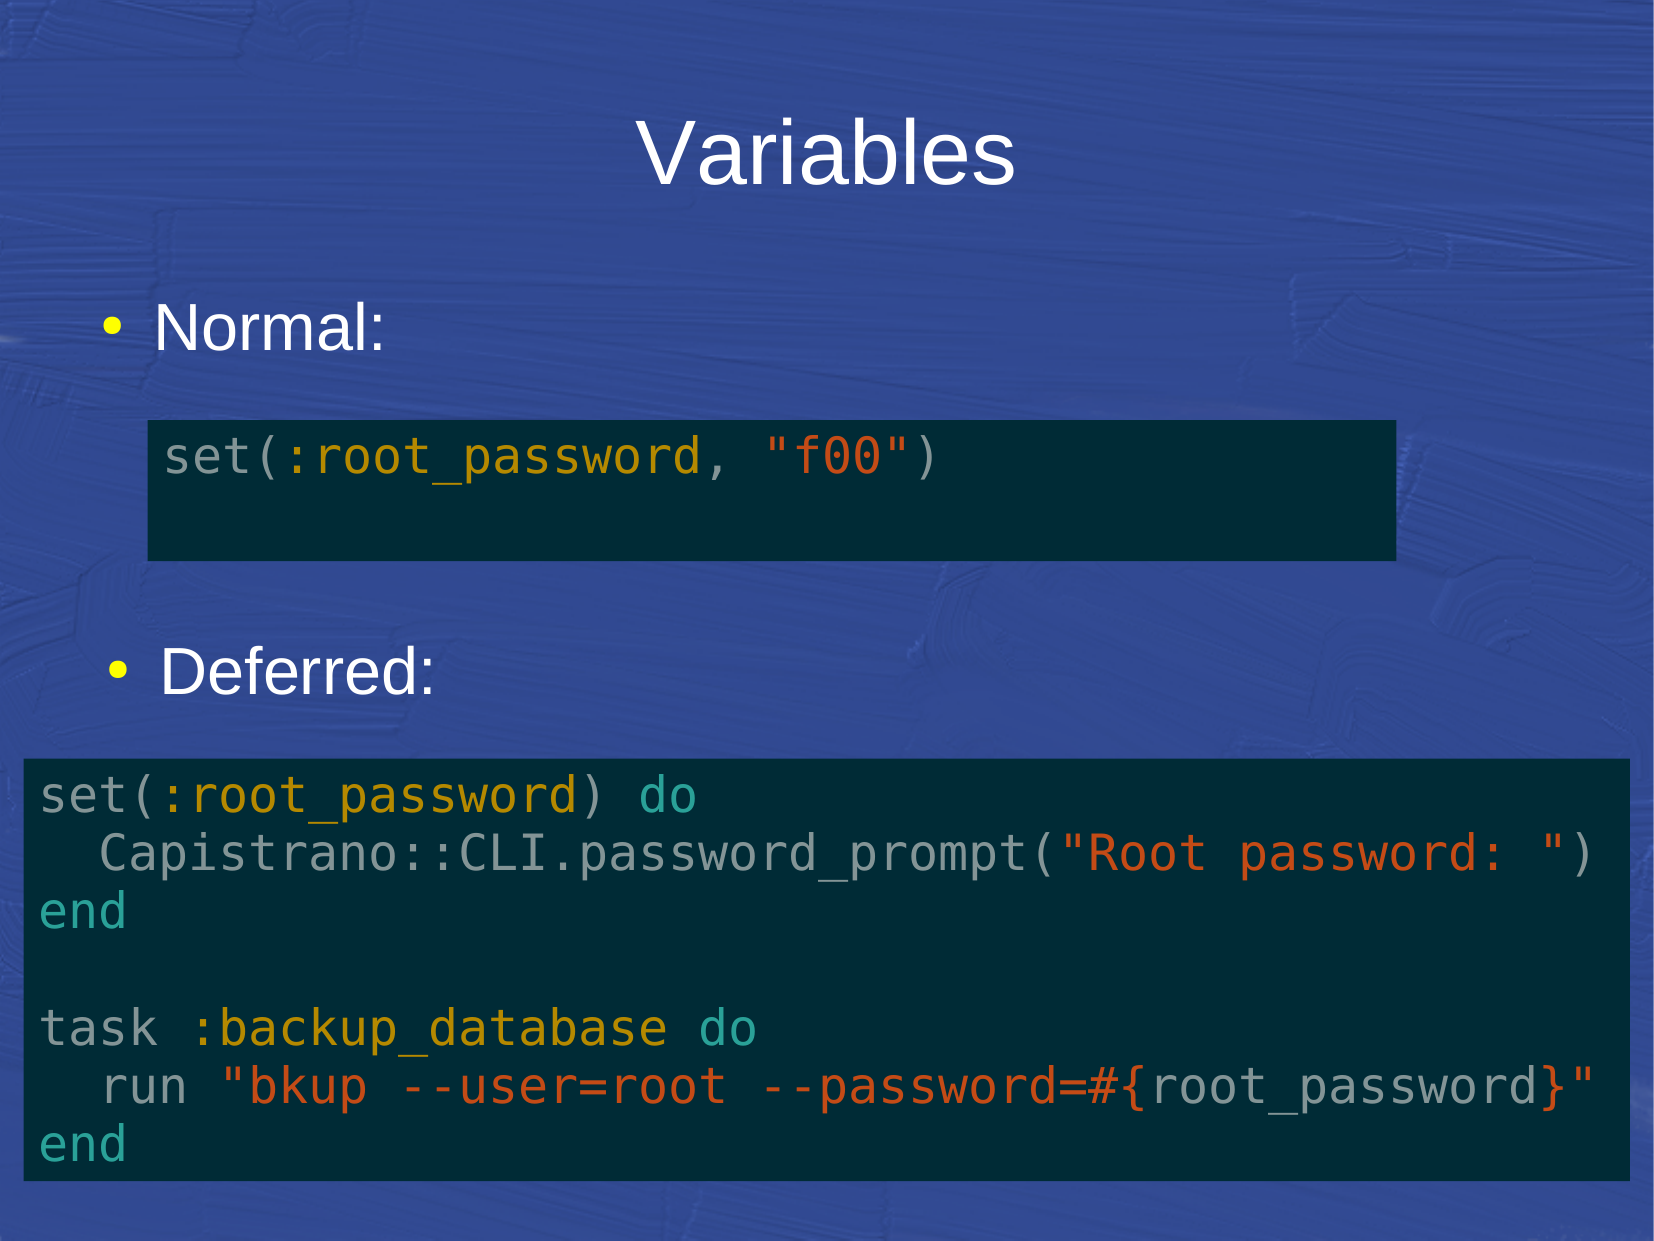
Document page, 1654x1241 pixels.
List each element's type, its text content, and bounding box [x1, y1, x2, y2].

text_box set(:root_password) do Capistrano::CLI.password_prompt("Root password: ") end task :backup_database do run "bkup --user=root --password=#{root_password}" end [23, 758, 1630, 1182]
list Normal: [82, 290, 1571, 384]
picture [0, 0, 1654, 1241]
text_box Deferred: [88, 633, 532, 709]
text_box set(:root_password, "f00") [147, 420, 1397, 562]
title Variables [82, 56, 1571, 250]
